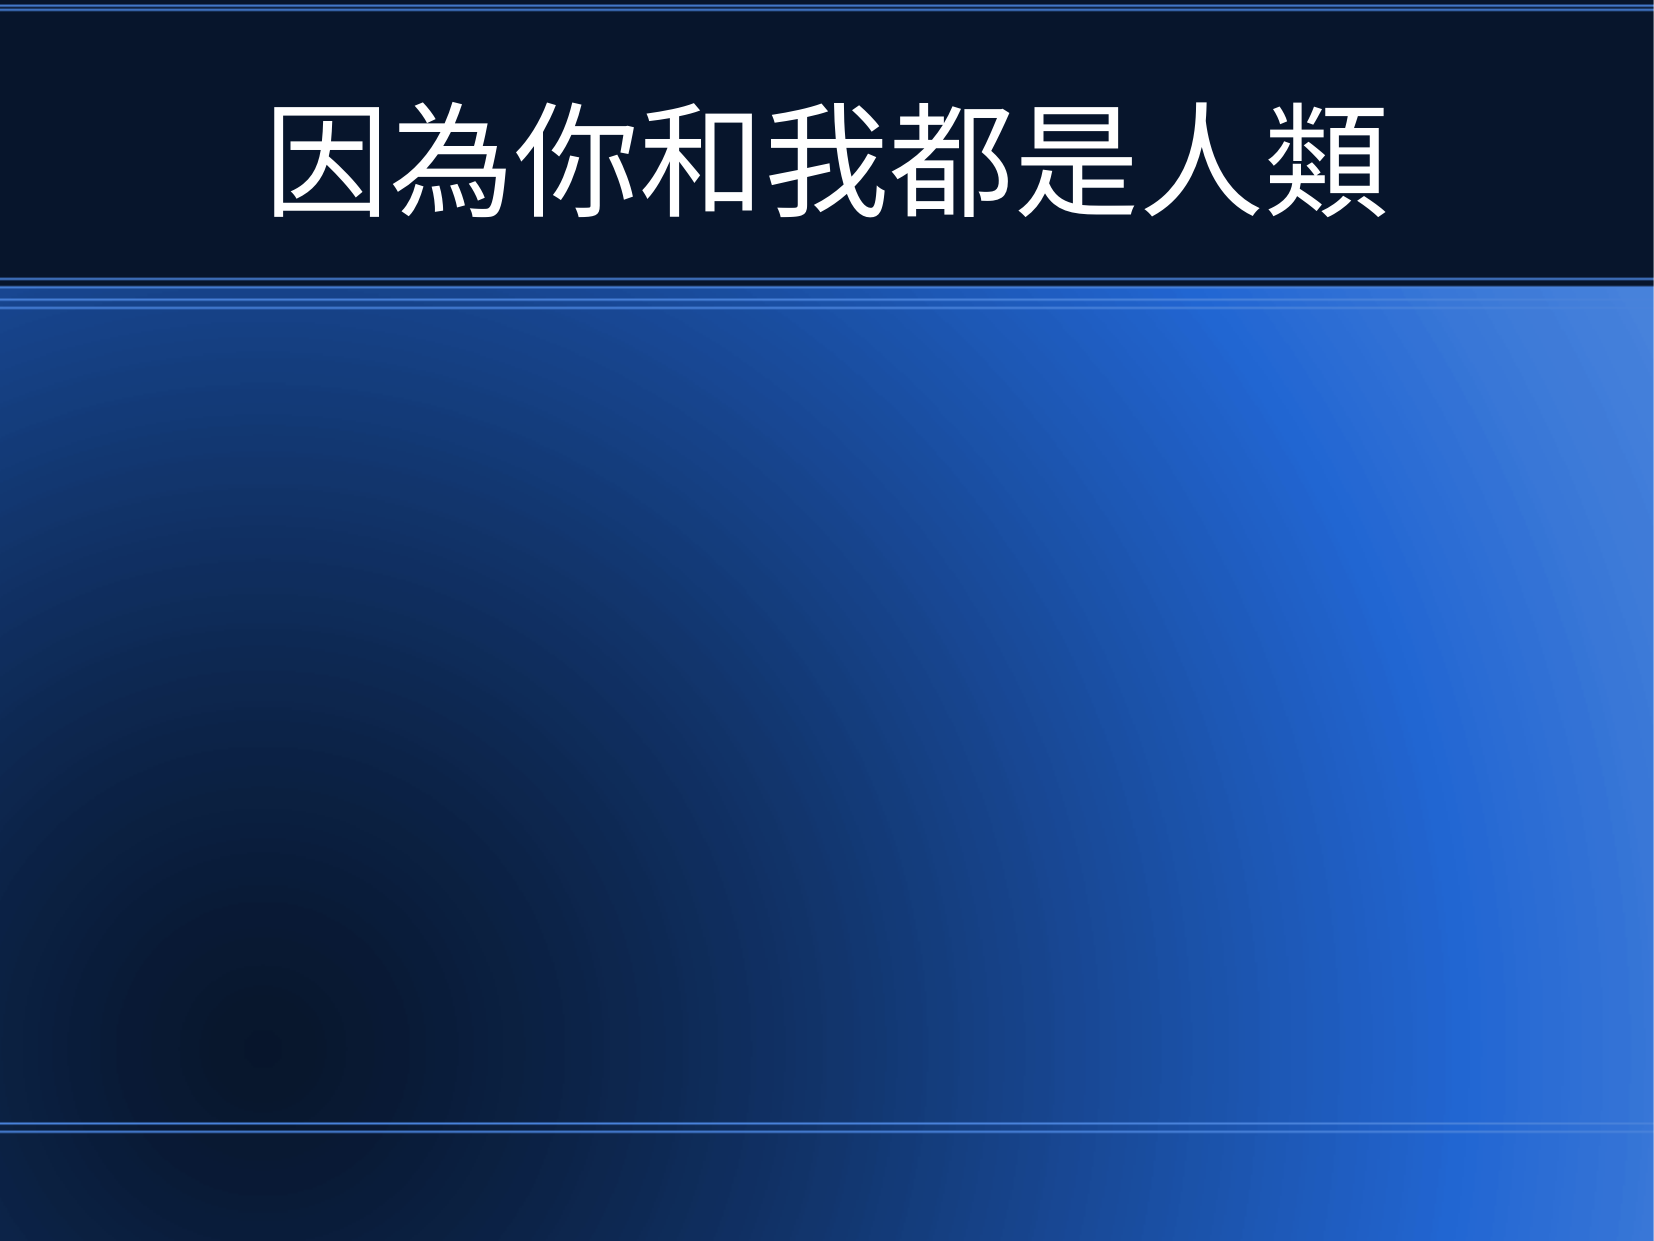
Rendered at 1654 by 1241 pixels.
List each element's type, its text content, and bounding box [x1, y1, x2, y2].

title 因為你和我都是人類 [82, 49, 1571, 257]
picture [0, 0, 1654, 1241]
